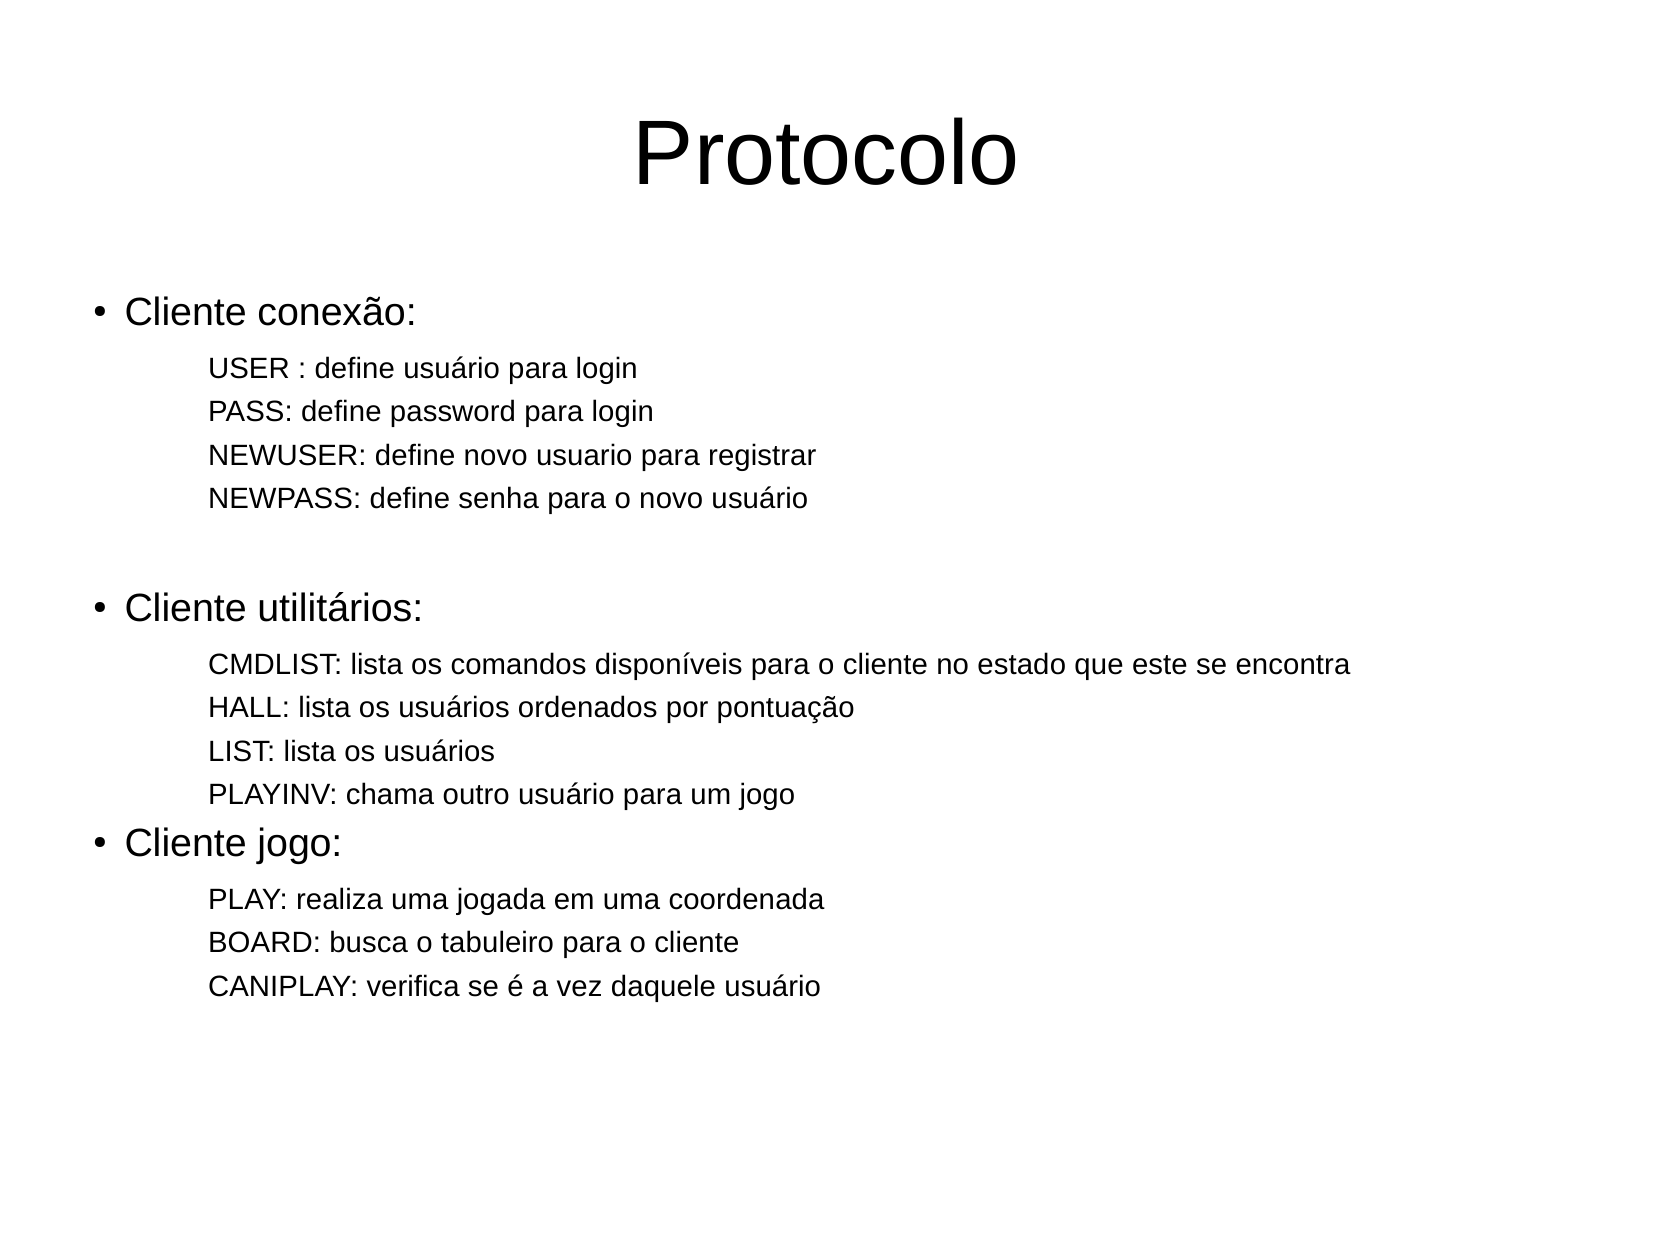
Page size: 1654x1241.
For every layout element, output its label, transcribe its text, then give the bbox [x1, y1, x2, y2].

title Protocolo [82, 49, 1571, 257]
list Cliente conexão: USER : define usuário para login PASS: define password para login NEWUSER: define novo usuario para registrar NEWPASS: define senha para o novo usuário Cliente utilitários: CMDLIST: lista os comandos disponíveis para o cliente no estado que este se encontra HALL: lista os usuários ordenados por pontuação LIST: lista os usuários PLAYINV: chama outro usuário para um jogo Cliente jogo: PLAY: realiza uma jogada em uma coordenada BOARD: busca o tabuleiro para o cliente CANIPLAY: verifica se é a vez daquele usuário [82, 290, 1571, 1010]
